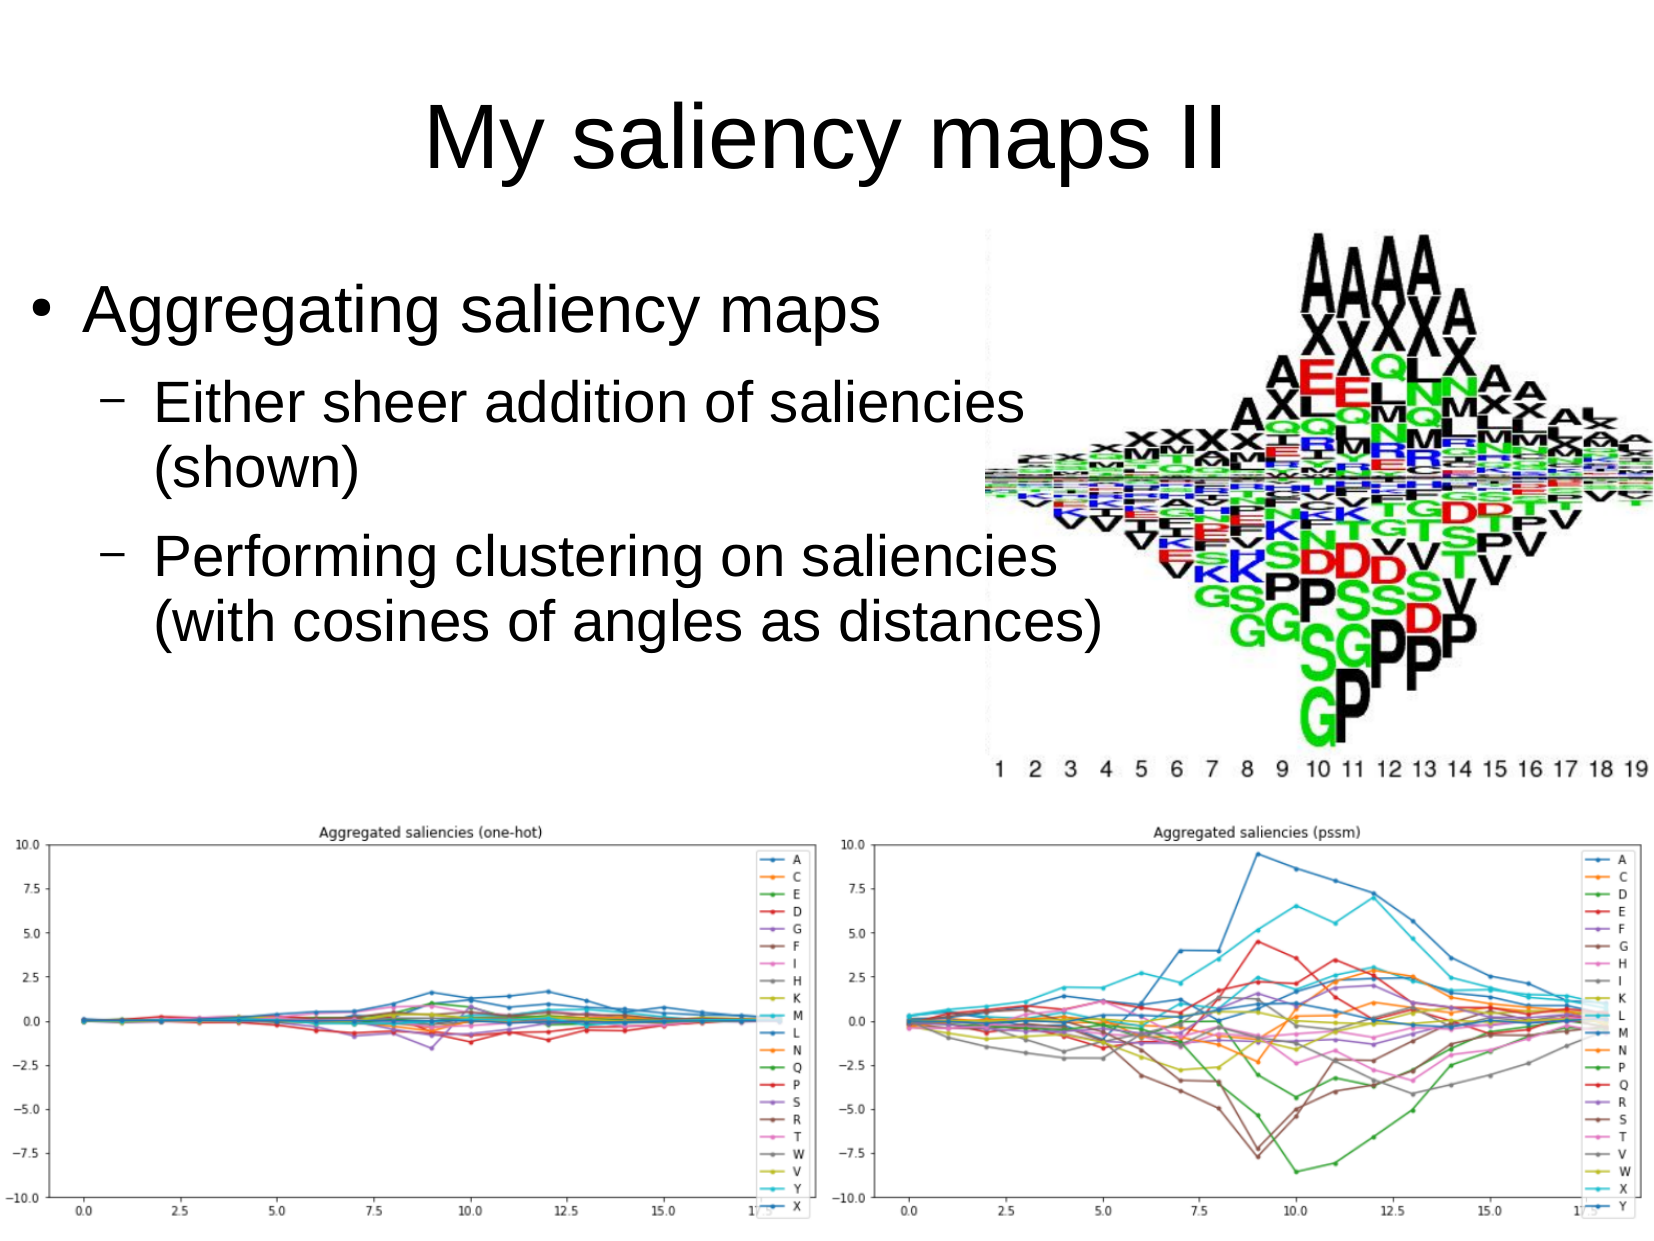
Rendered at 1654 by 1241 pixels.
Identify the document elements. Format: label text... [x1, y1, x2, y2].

title My saliency maps II [0, 2, 1654, 272]
picture [985, 272, 1654, 785]
picture [0, 819, 1654, 1229]
list Aggregating saliency maps Either sheer addition of saliencies (shown) Performing clustering on saliencies (with cosines of angles as distances) [11, 271, 1146, 745]
